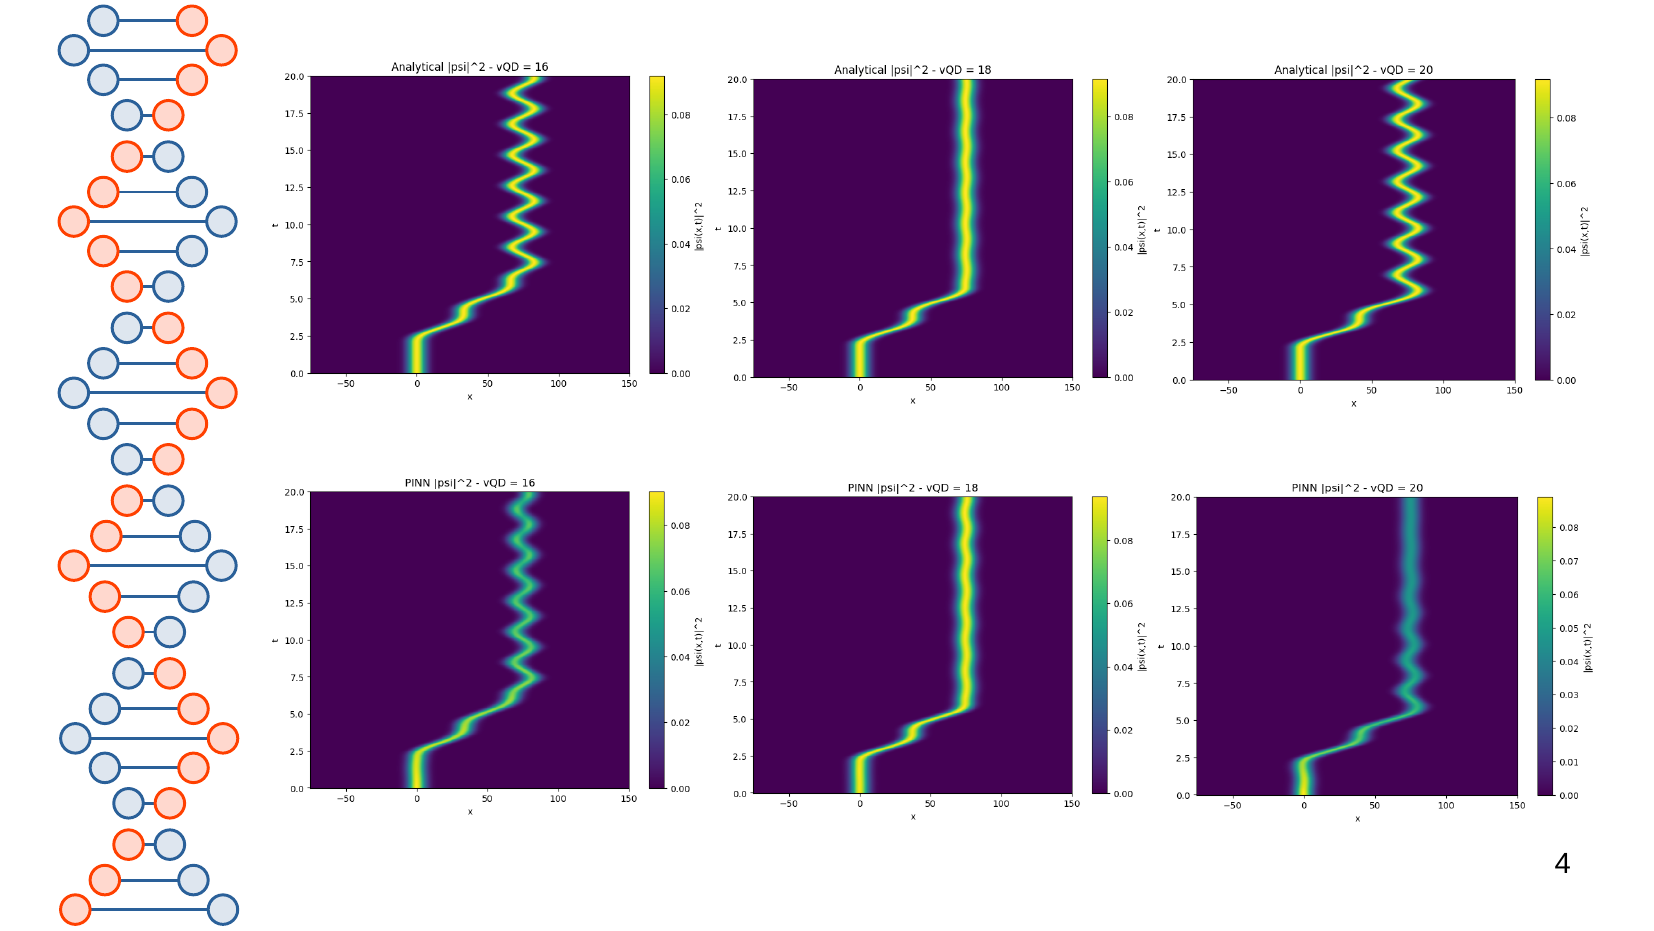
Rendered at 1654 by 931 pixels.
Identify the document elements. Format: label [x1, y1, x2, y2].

picture [265, 55, 1595, 414]
picture [265, 472, 1598, 829]
